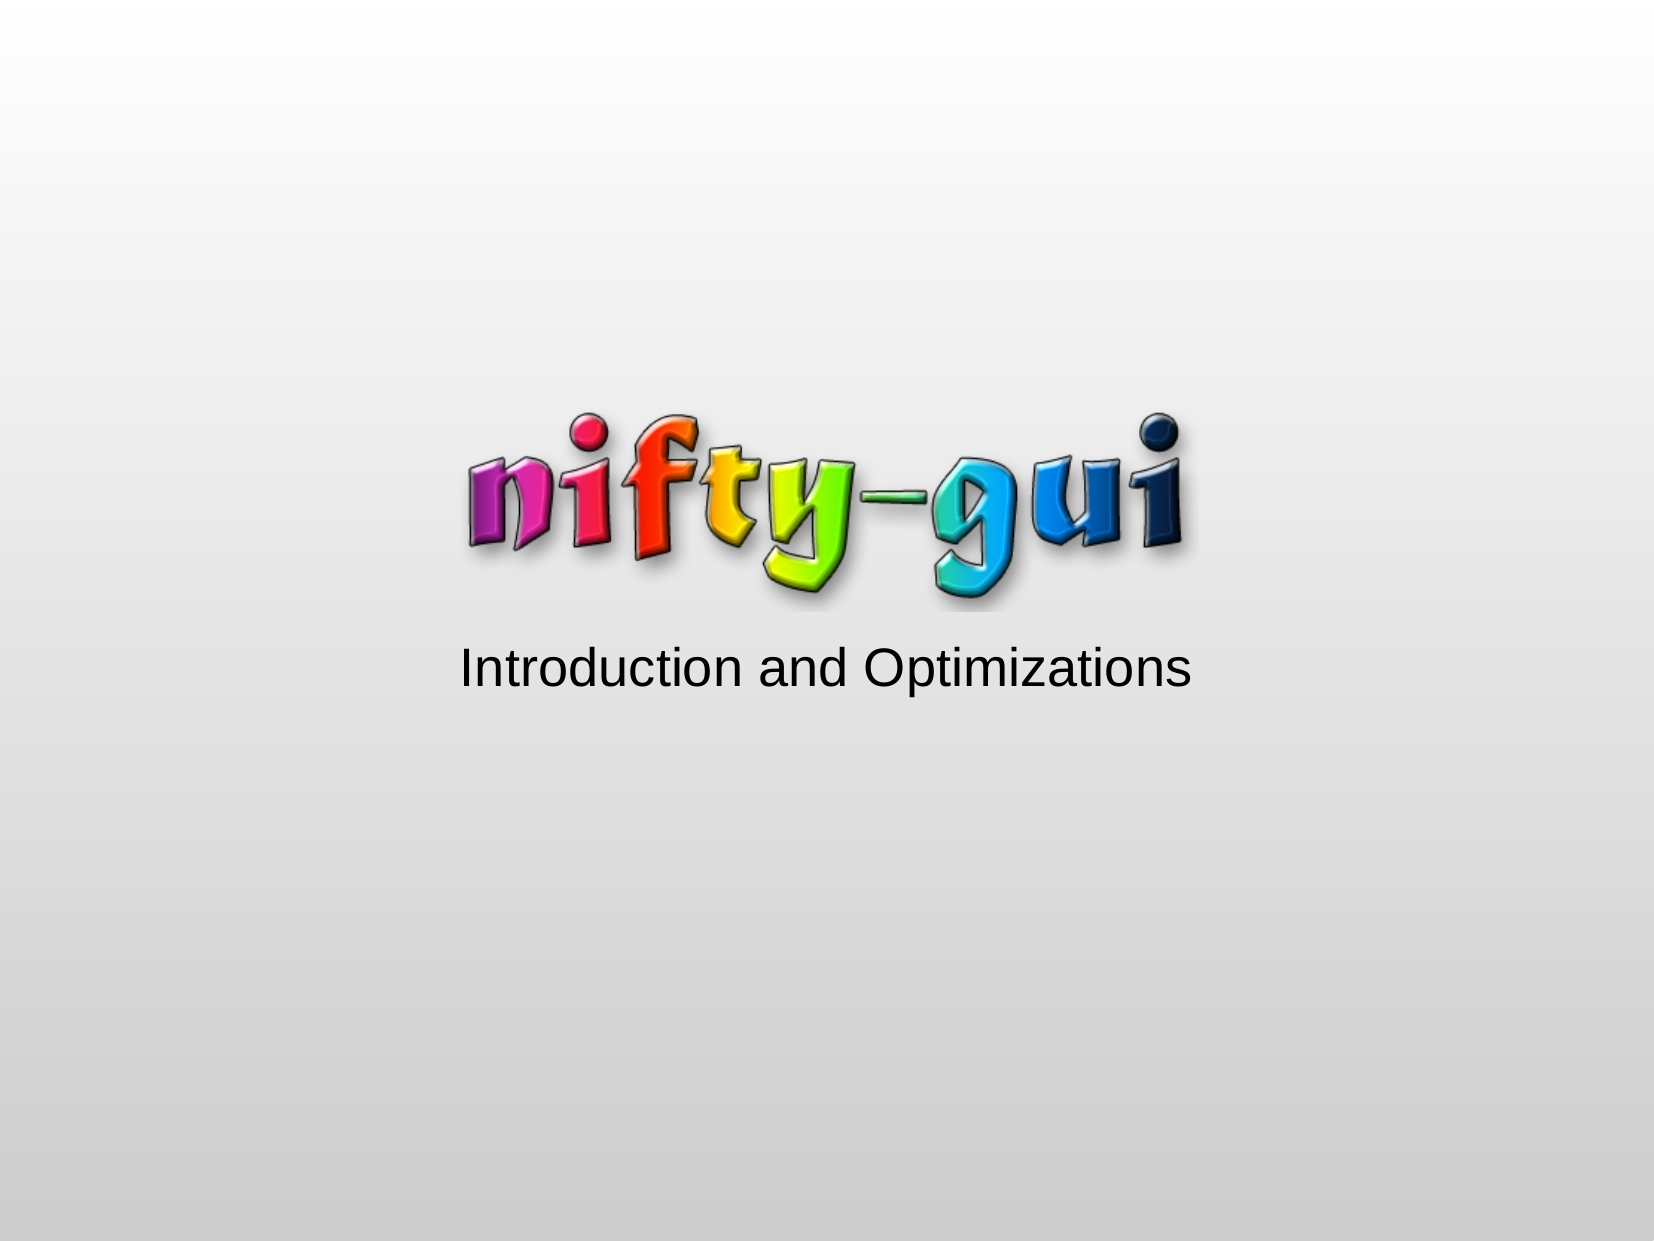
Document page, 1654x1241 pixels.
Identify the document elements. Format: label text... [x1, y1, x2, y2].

subtitle Introduction and Optimizations [82, 49, 1571, 1109]
picture [455, 404, 1199, 612]
